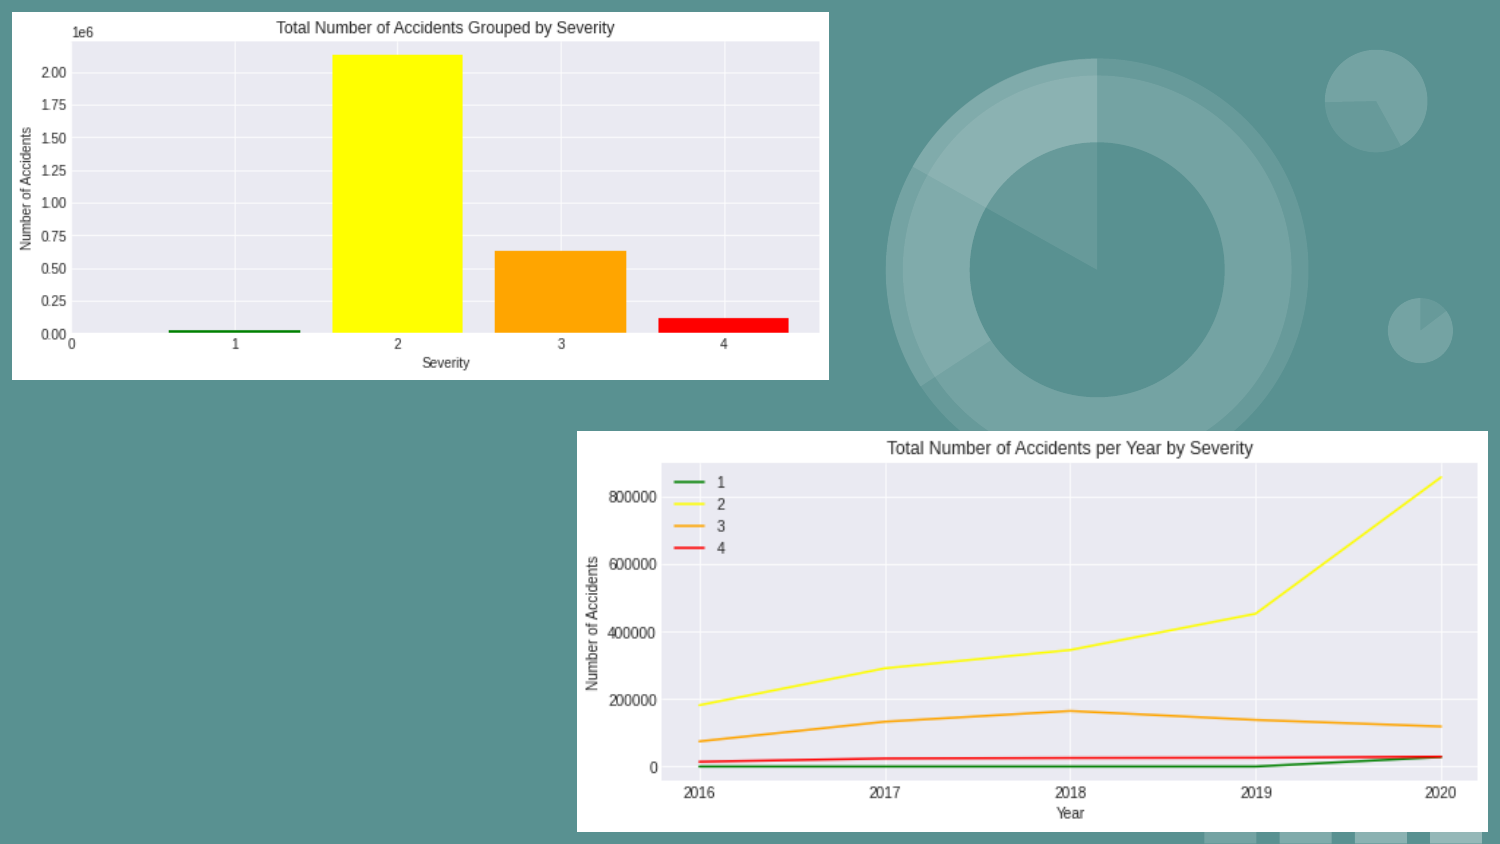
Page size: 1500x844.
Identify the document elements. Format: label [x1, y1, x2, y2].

picture [12, 12, 829, 380]
picture [577, 431, 1488, 832]
